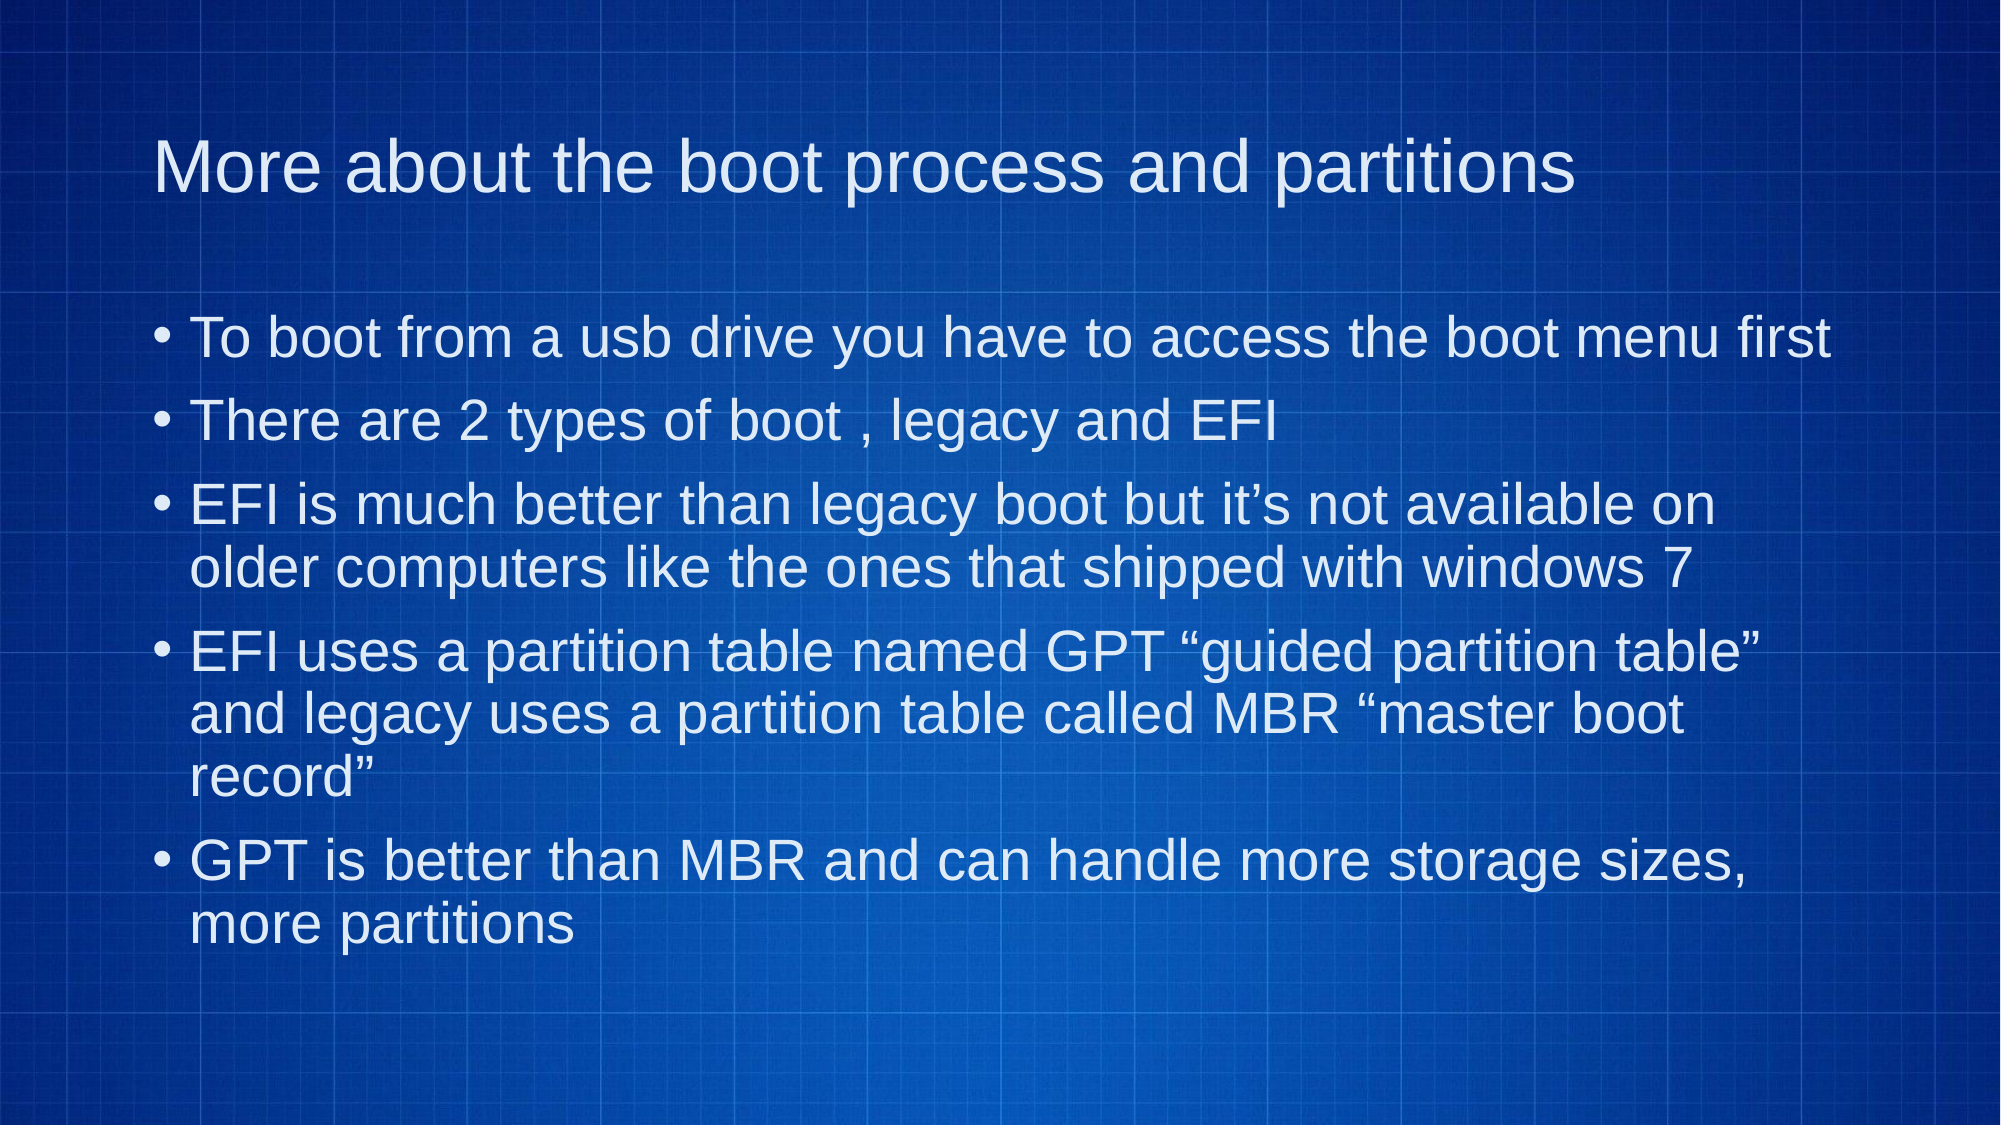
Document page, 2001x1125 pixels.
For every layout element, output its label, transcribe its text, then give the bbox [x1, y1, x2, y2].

title More about the boot process and partitions [137, 59, 1863, 278]
picture [0, 0, 2001, 1125]
list To boot from a usb drive you have to access the boot menu first There are 2 types of boot , legacy and EFI EFI is much better than legacy boot but it’s not available on older computers like the ones that shipped with windows 7 EFI uses a partition table named GPT “guided partition table” and legacy uses a partition table called MBR “master boot record” GPT is better than MBR and can handle more storage sizes, more partitions [137, 299, 1863, 1082]
